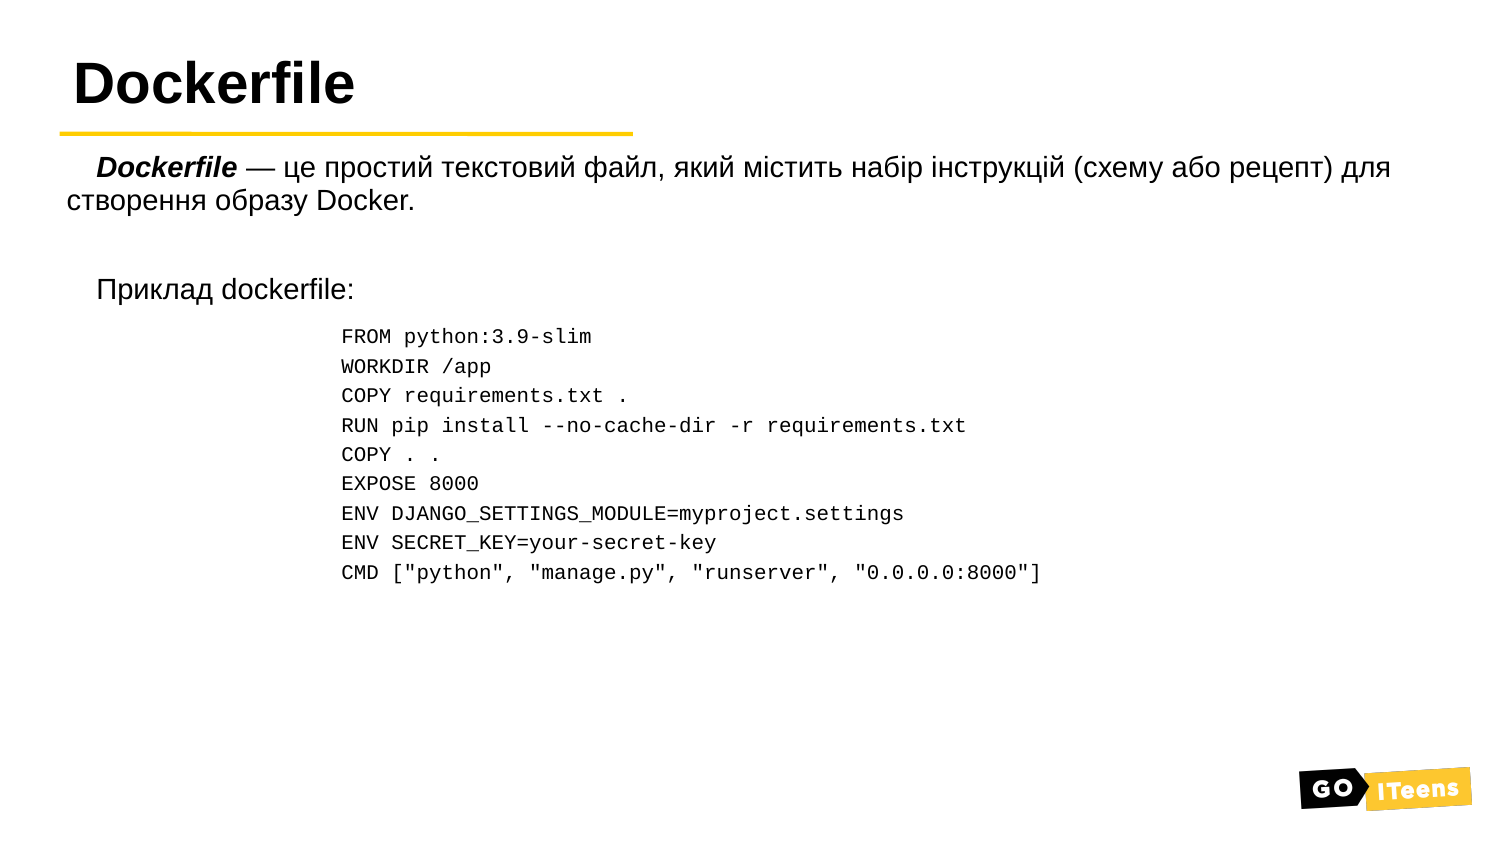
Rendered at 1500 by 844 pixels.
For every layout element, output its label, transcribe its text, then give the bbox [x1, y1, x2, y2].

text_box Dockerfile [58, 30, 1359, 131]
text_box FROM python:3.9-slim WORKDIR /app COPY requirements.txt . RUN pip install --no-cache-dir -r requirements.txt COPY . . EXPOSE 8000 ENV DJANGO_SETTINGS_MODULE=myproject.settings ENV SECRET_KEY=your-secret-key CMD ["python", "manage.py", "runserver", "0.0.0.0:8000"] [326, 319, 1089, 621]
text_box Dockerfile — це простий текстовий файл, який містить набір інструкцій (схему або рецепт) для створення образу Docker. Приклад dockerfile: [51, 144, 1464, 775]
picture [1299, 767, 1472, 811]
